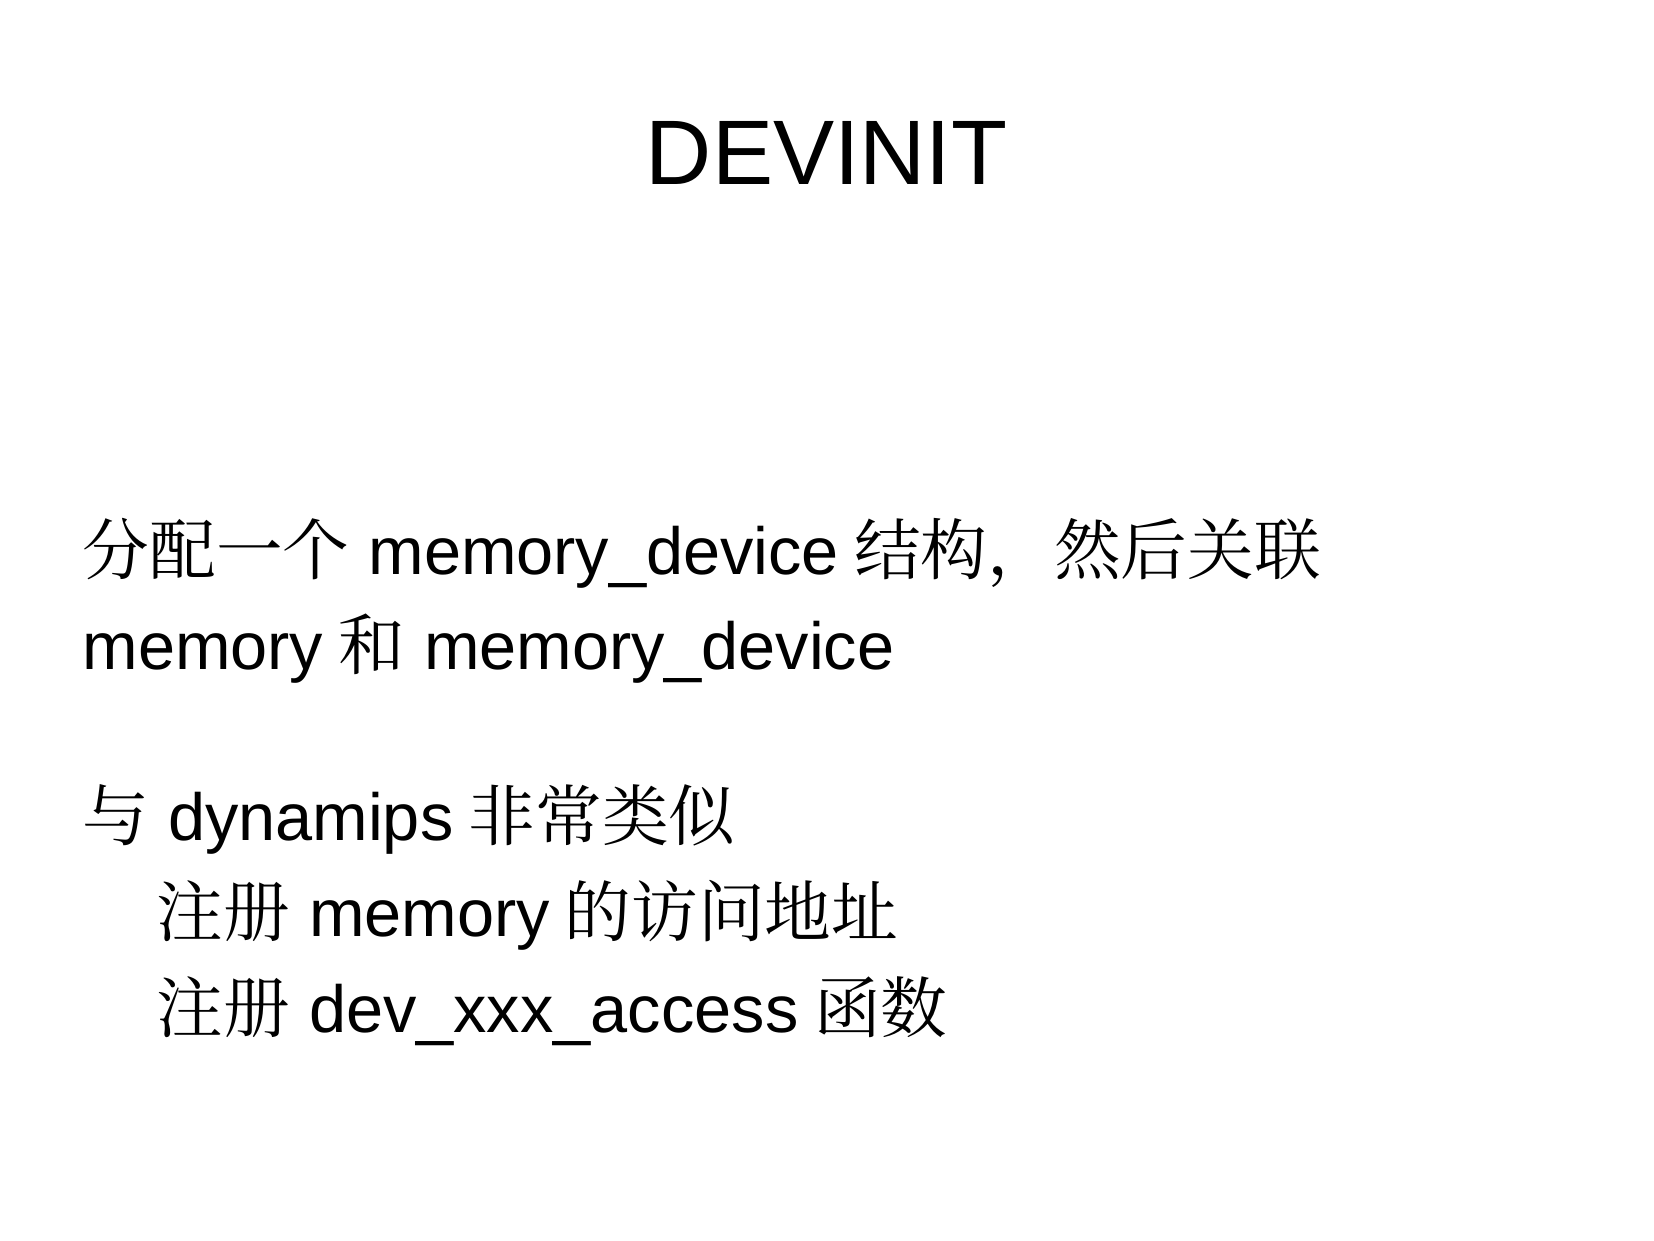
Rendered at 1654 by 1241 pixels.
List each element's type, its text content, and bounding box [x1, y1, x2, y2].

title DEVINIT [82, 56, 1571, 250]
subtitle 分配一个memory_device结构，然后关联memory和memory_device 与dynamips非常类似 注册memory的访问地址 注册dev_xxx_access函数 [82, 297, 1571, 1102]
